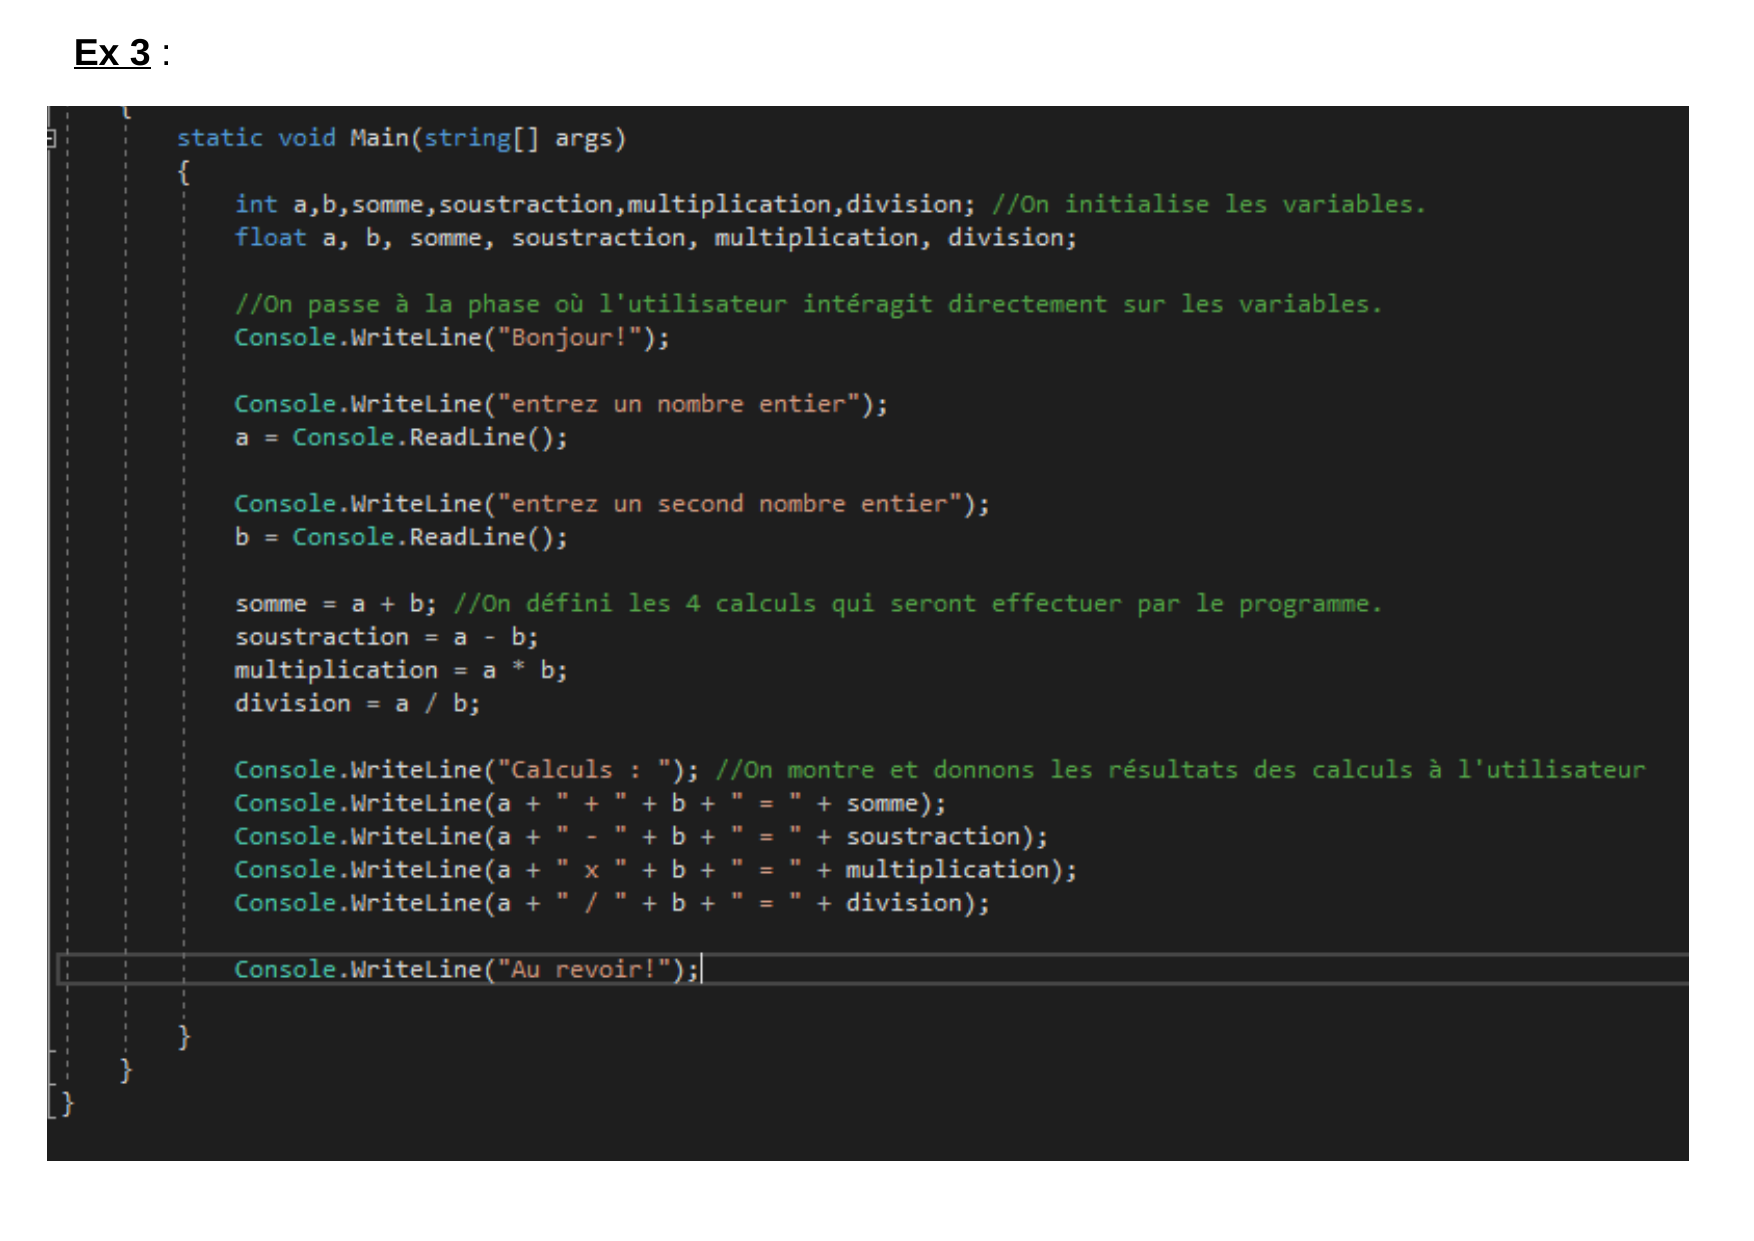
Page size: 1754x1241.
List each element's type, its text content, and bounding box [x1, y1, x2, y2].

text_box Ex 3 : [59, 23, 249, 82]
picture [47, 106, 1689, 1161]
